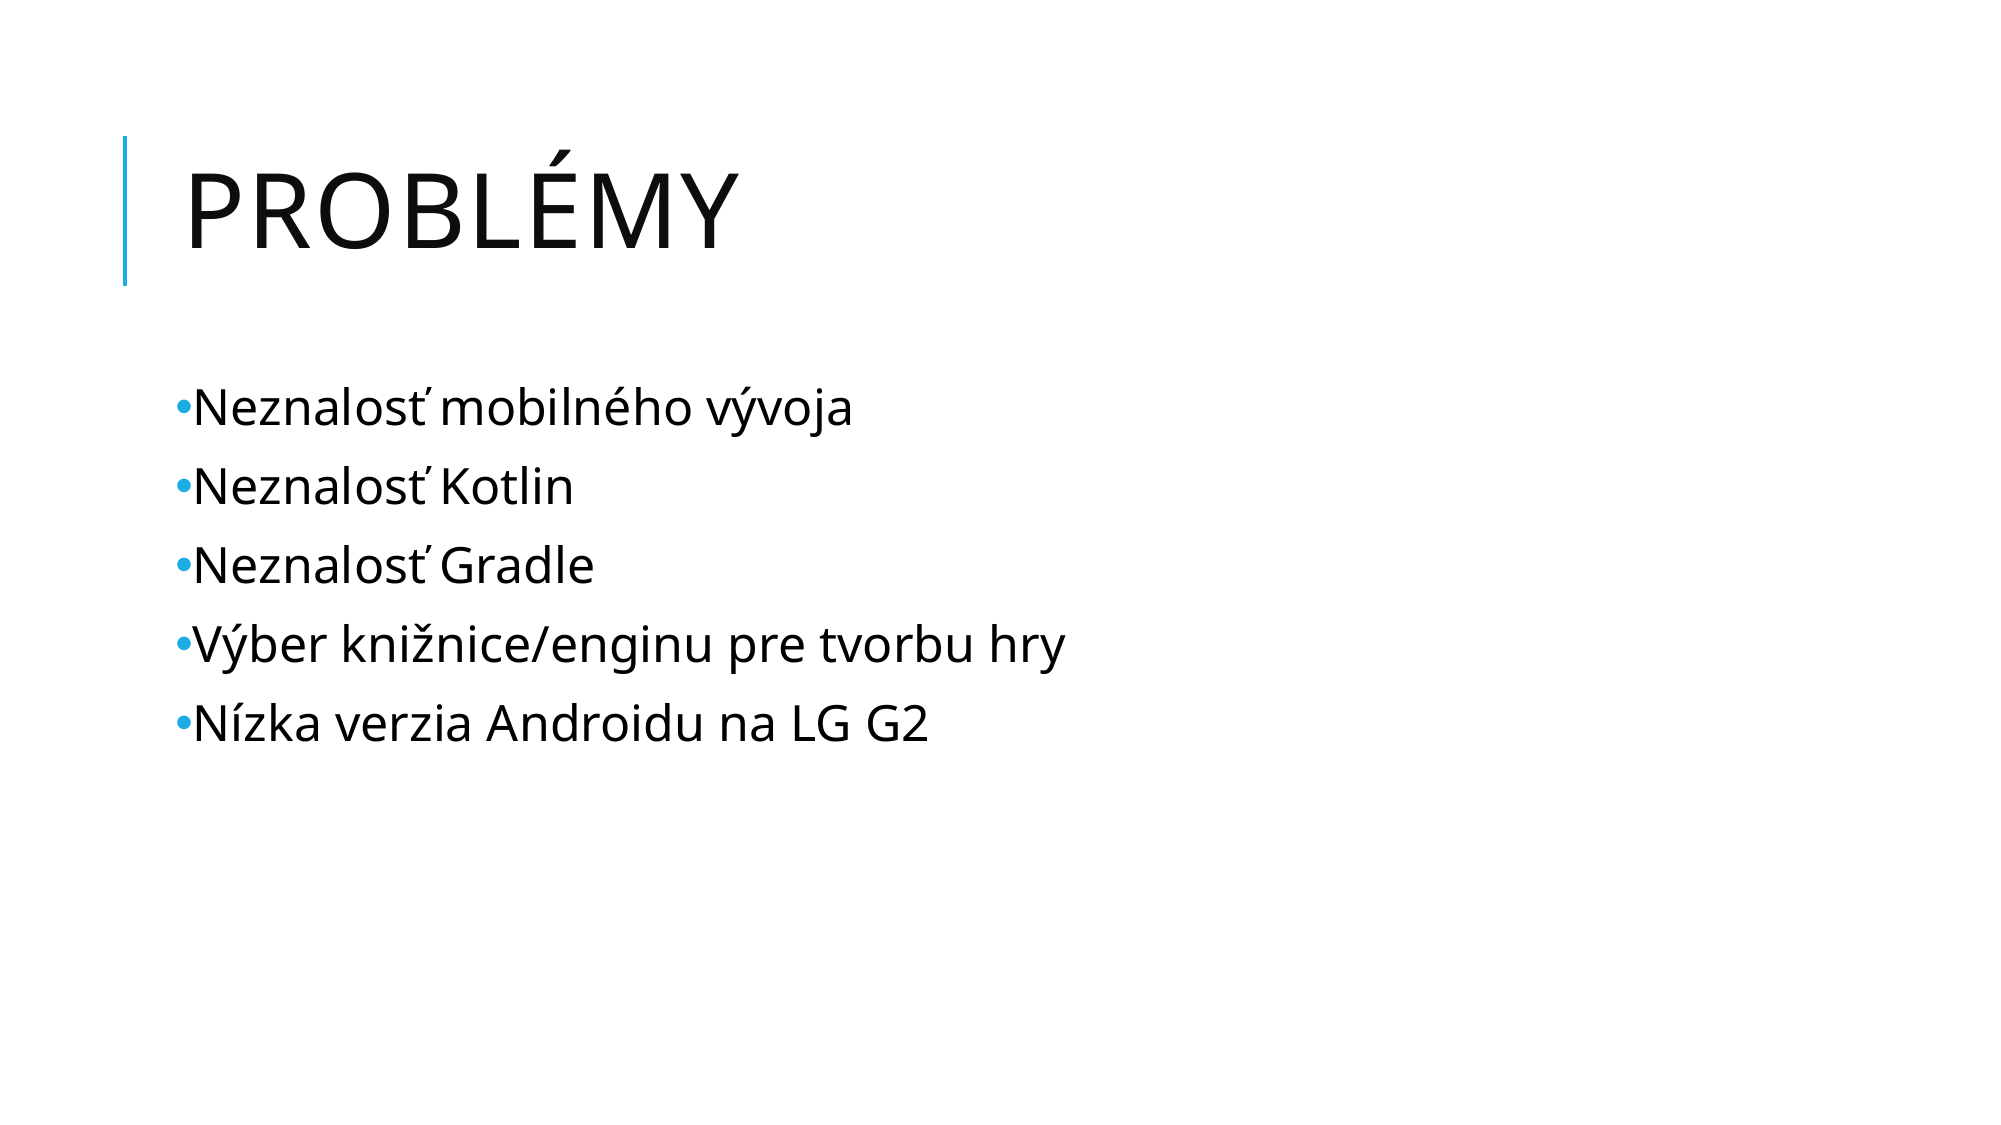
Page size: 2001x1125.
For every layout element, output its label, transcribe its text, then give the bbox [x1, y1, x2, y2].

title Problémy [168, 96, 1763, 343]
list Neznalosť mobilného vývoja Neznalosť Kotlin Neznalosť Gradle Výber knižnice/enginu pre tvorbu hry Nízka verzia Androidu na LG G2 [168, 375, 1763, 1036]
